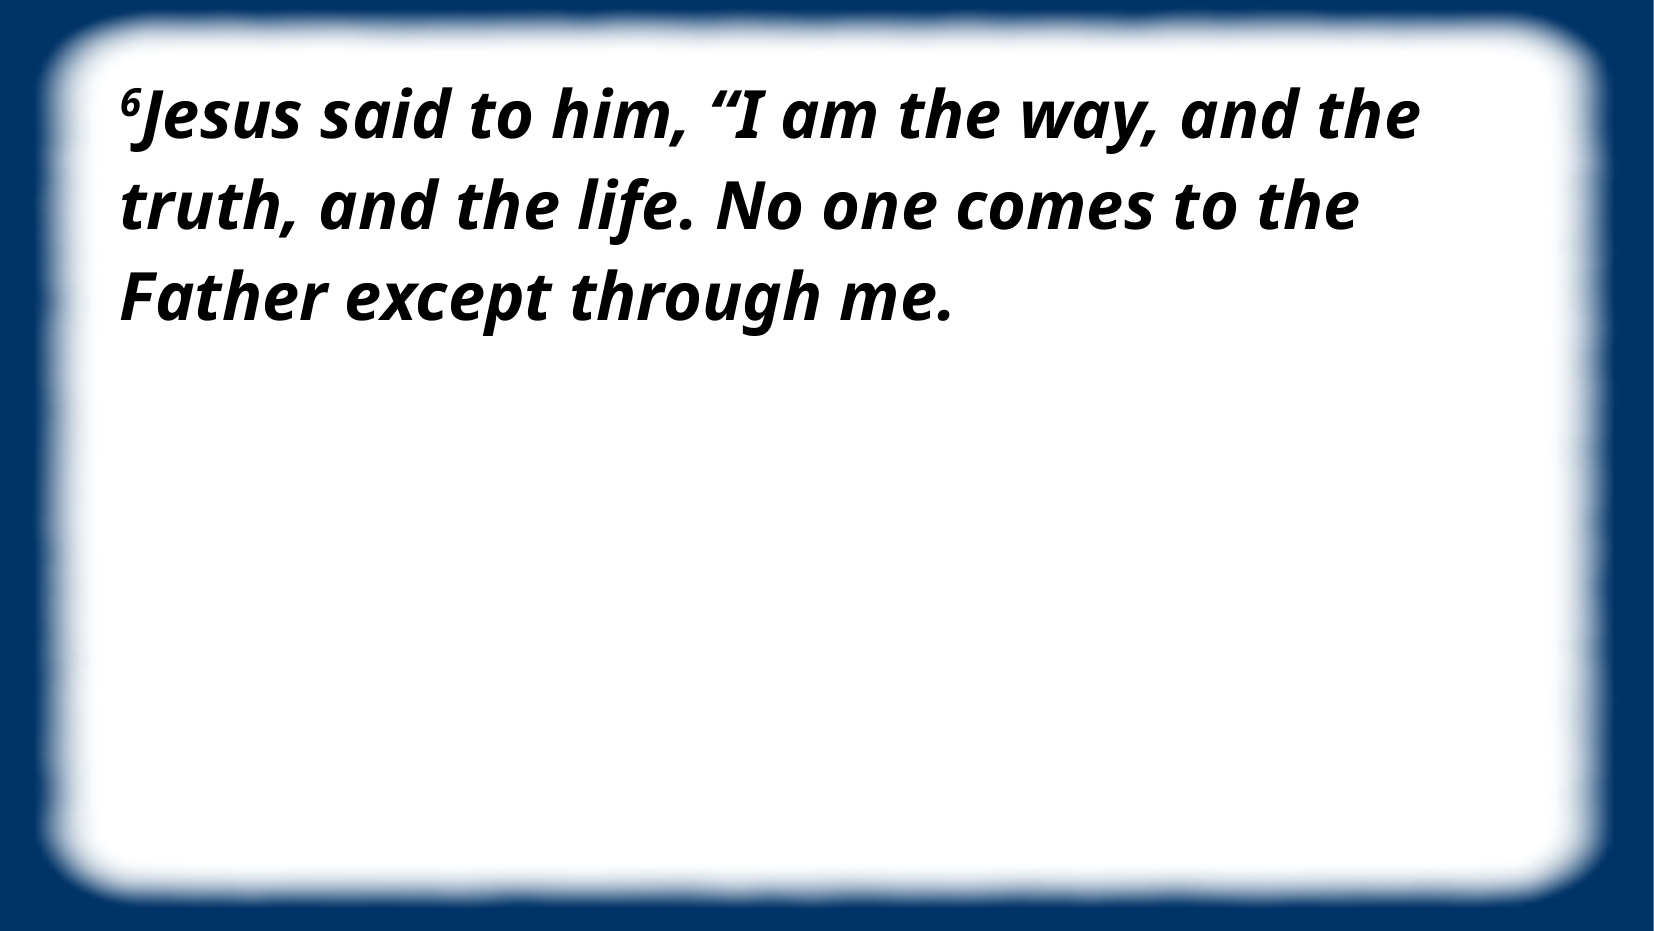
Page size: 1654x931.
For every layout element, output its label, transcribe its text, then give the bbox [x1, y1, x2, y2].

picture [0, 0, 1654, 931]
text_box 6Jesus said to him, “I am the way, and the truth, and the life. No one comes to the Father except through me. [105, 60, 1531, 342]
